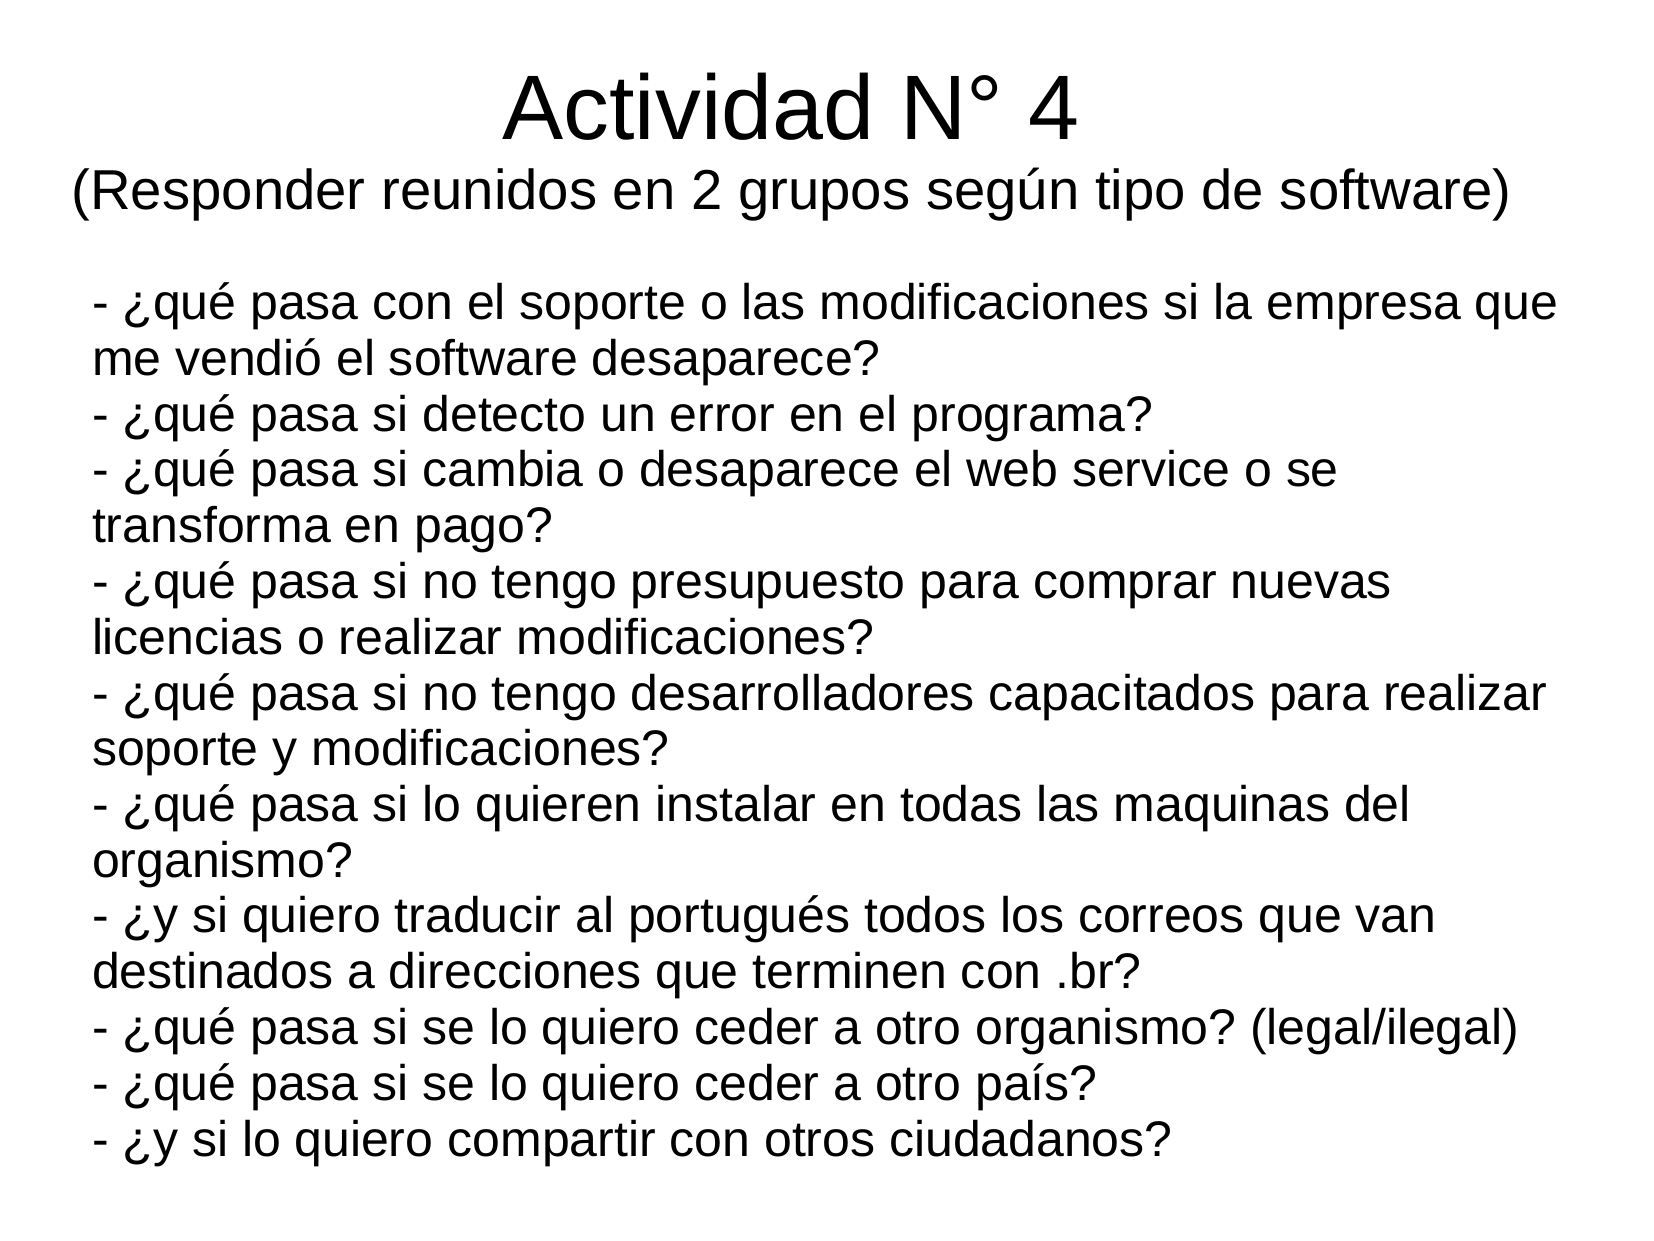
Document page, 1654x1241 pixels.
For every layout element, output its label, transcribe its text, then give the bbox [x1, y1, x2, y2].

text_box - ¿qué pasa con el soporte o las modificaciones si la empresa que me vendió el software desaparece? - ¿qué pasa si detecto un error en el programa? - ¿qué pasa si cambia o desaparece el web service o se transforma en pago? - ¿qué pasa si no tengo presupuesto para comprar nuevas licencias o realizar modificaciones? - ¿qué pasa si no tengo desarrolladores capacitados para realizar soporte y modificaciones? - ¿qué pasa si lo quieren instalar en todas las maquinas del organismo? - ¿y si quiero traducir al portugués todos los correos que van destinados a direcciones que terminen con .br? - ¿qué pasa si se lo quiero ceder a otro organismo? (legal/ilegal) - ¿qué pasa si se lo quiero ceder a otro país? - ¿y si lo quiero compartir con otros ciudadanos? [92, 271, 1583, 1170]
title Actividad N° 4 (Responder reunidos en 2 grupos según tipo de software) [47, 35, 1536, 243]
